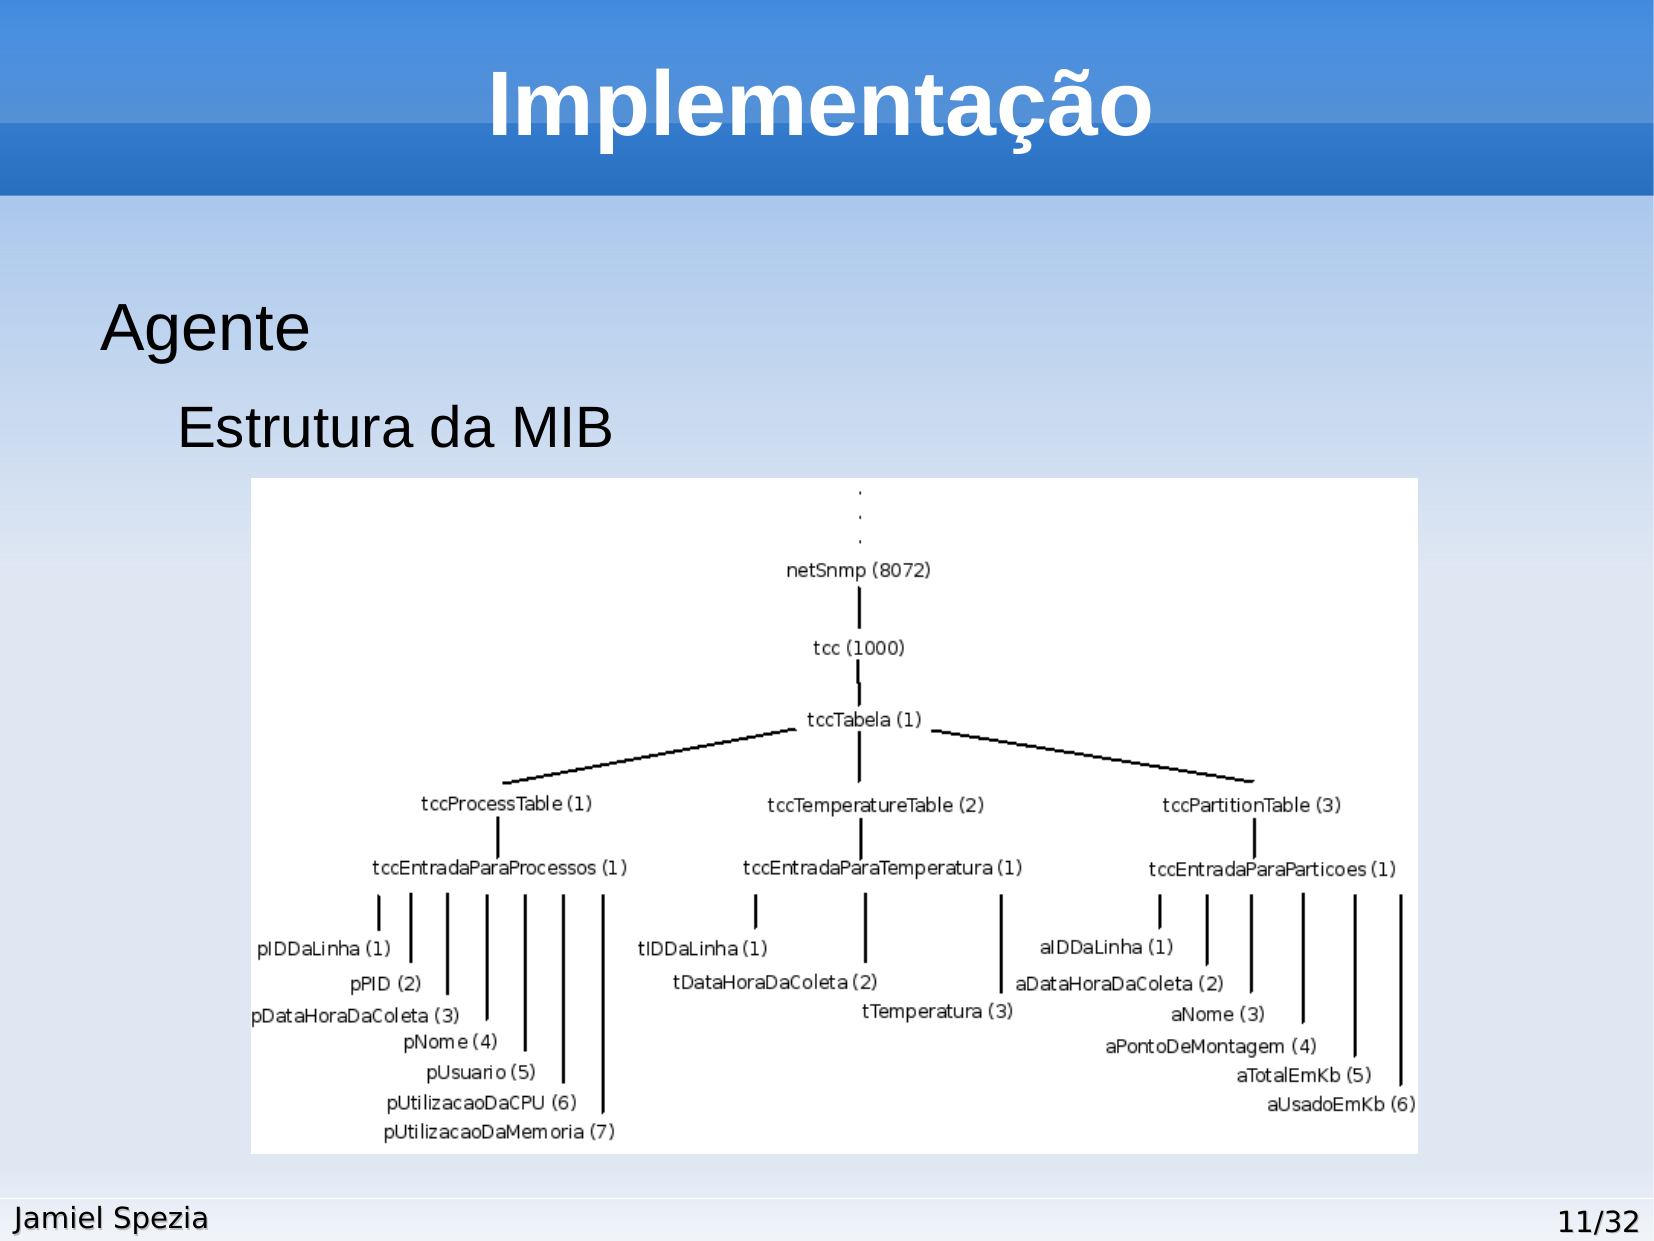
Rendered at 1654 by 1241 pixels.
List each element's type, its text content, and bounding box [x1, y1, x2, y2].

list Agente Estrutura da MIB [82, 290, 1571, 1094]
title Implementação [76, 0, 1566, 208]
picture [0, 1199, 1654, 1241]
picture [0, 0, 1654, 1198]
